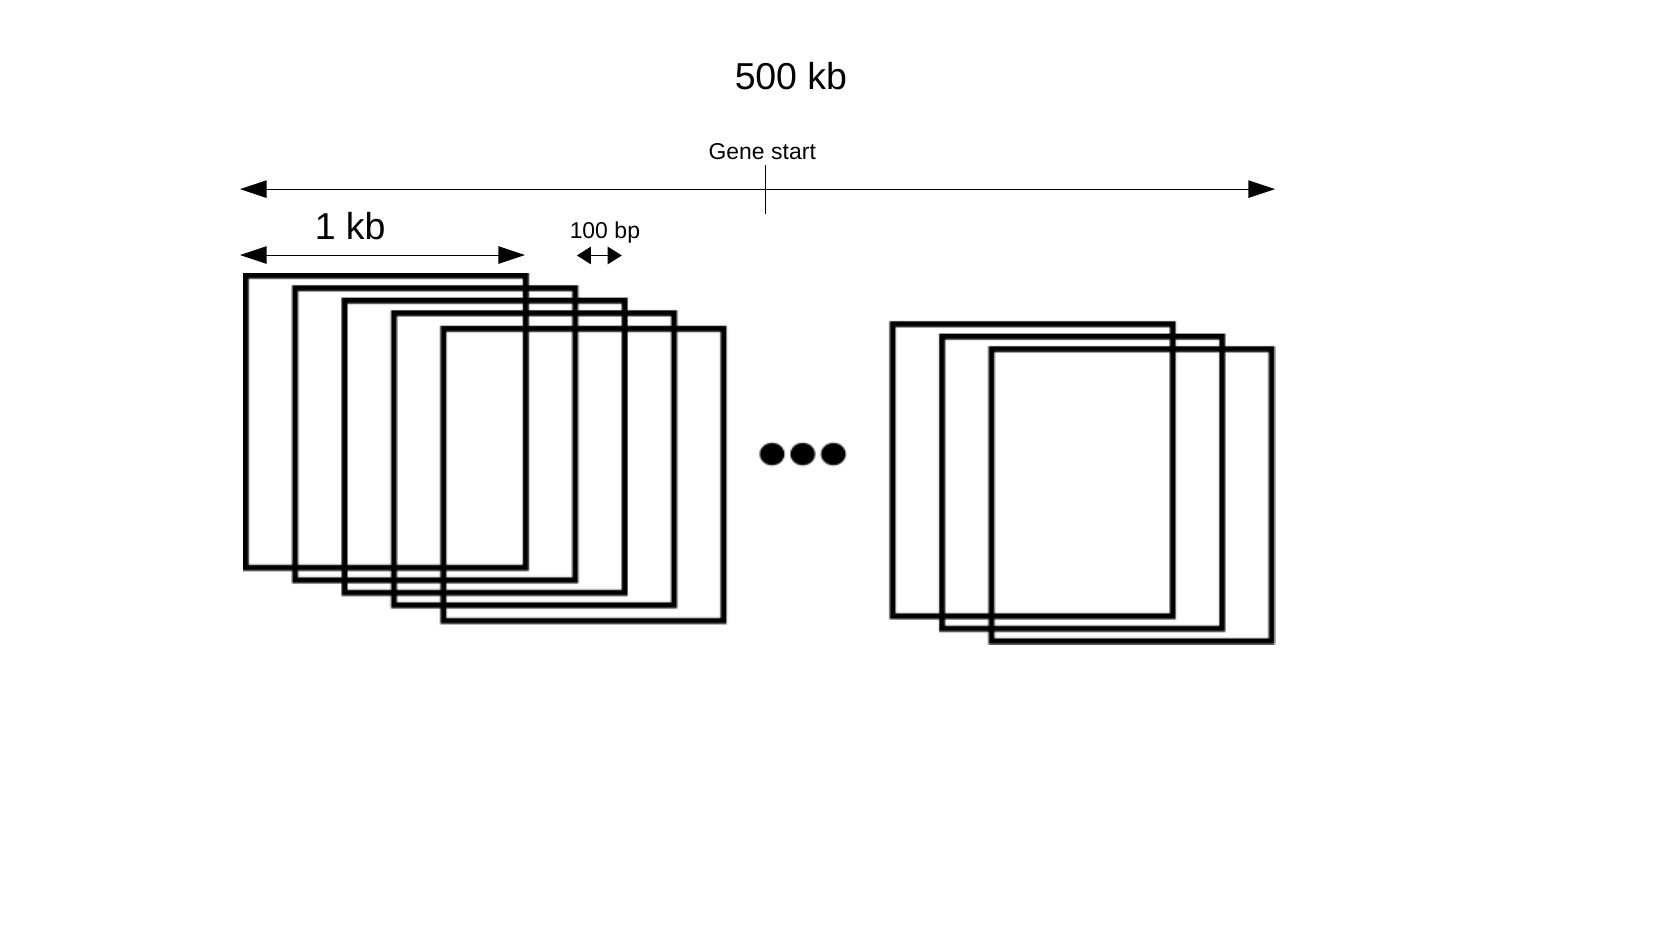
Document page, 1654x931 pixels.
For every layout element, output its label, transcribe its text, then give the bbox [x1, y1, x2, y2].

text_box 500 kb [720, 48, 871, 106]
text_box 1 kb [300, 198, 451, 256]
picture [243, 273, 1276, 646]
text_box Gene start [693, 131, 919, 177]
text_box 100 bp [555, 210, 706, 267]
